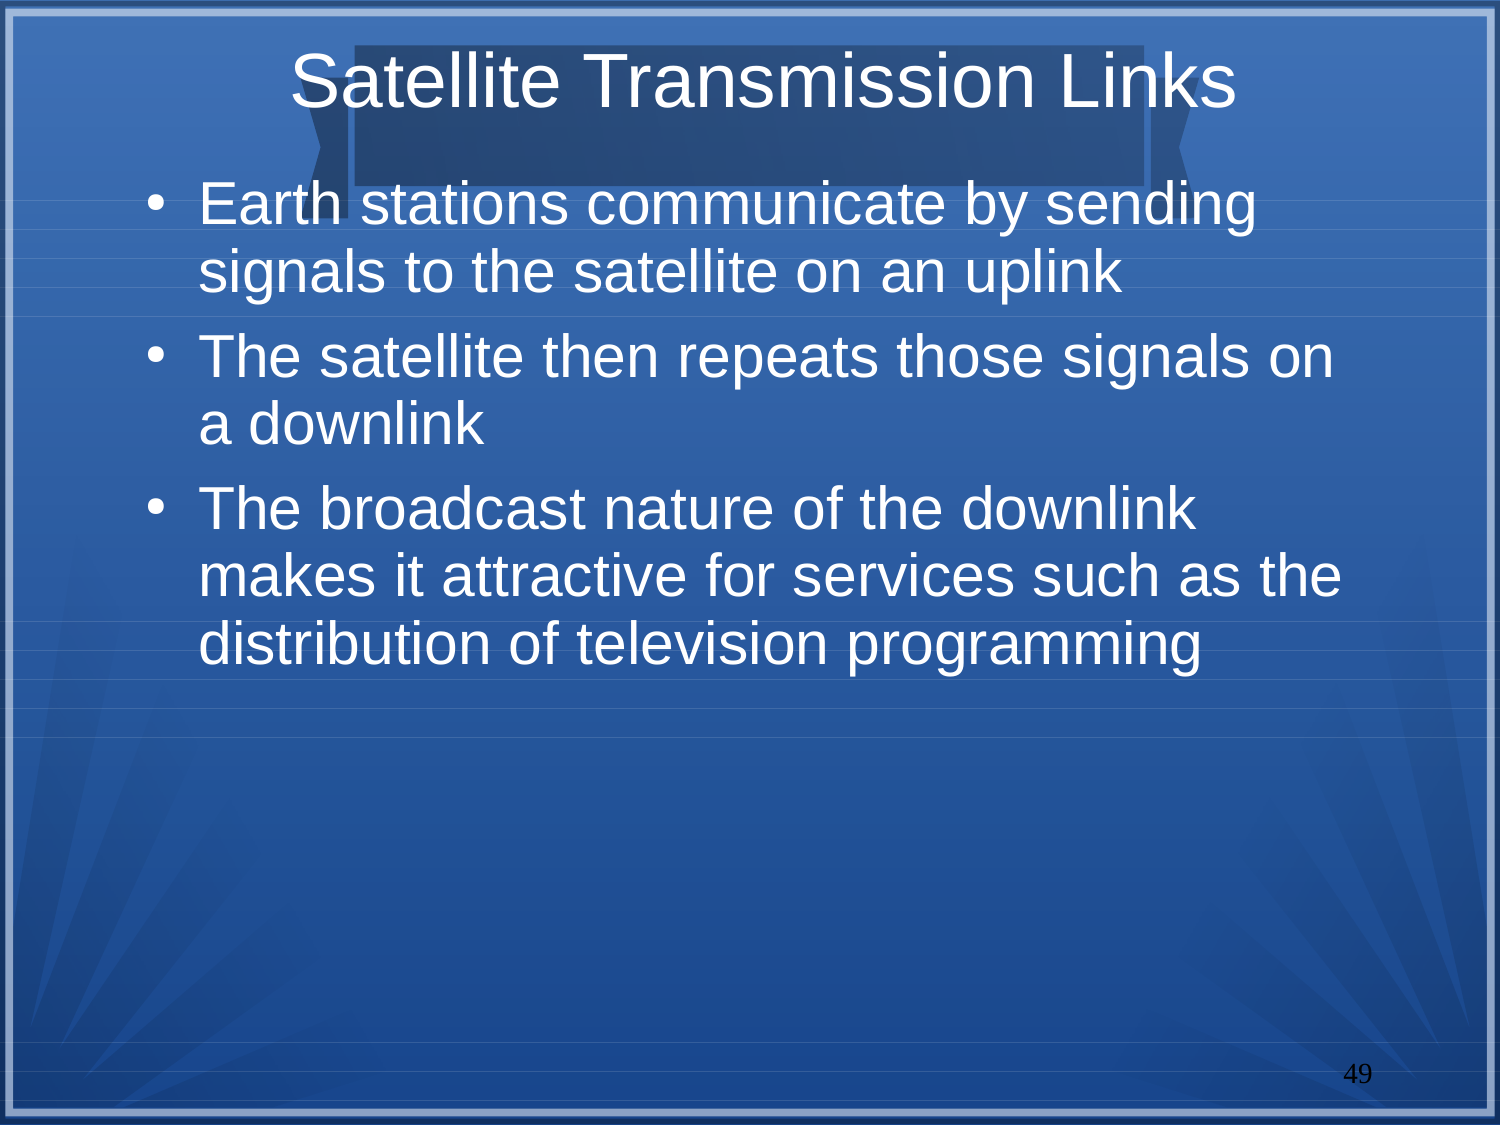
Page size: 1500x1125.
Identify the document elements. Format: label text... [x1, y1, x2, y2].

list Earth stations communicate by sending signals to the satellite on an uplink The satellite then repeats those signals on a downlink The broadcast nature of the downlink makes it attractive for services such as the distribution of television programming [112, 162, 1388, 1025]
title Satellite Transmission Links [112, 0, 1388, 162]
text_box 47 [1074, 1050, 1388, 1125]
